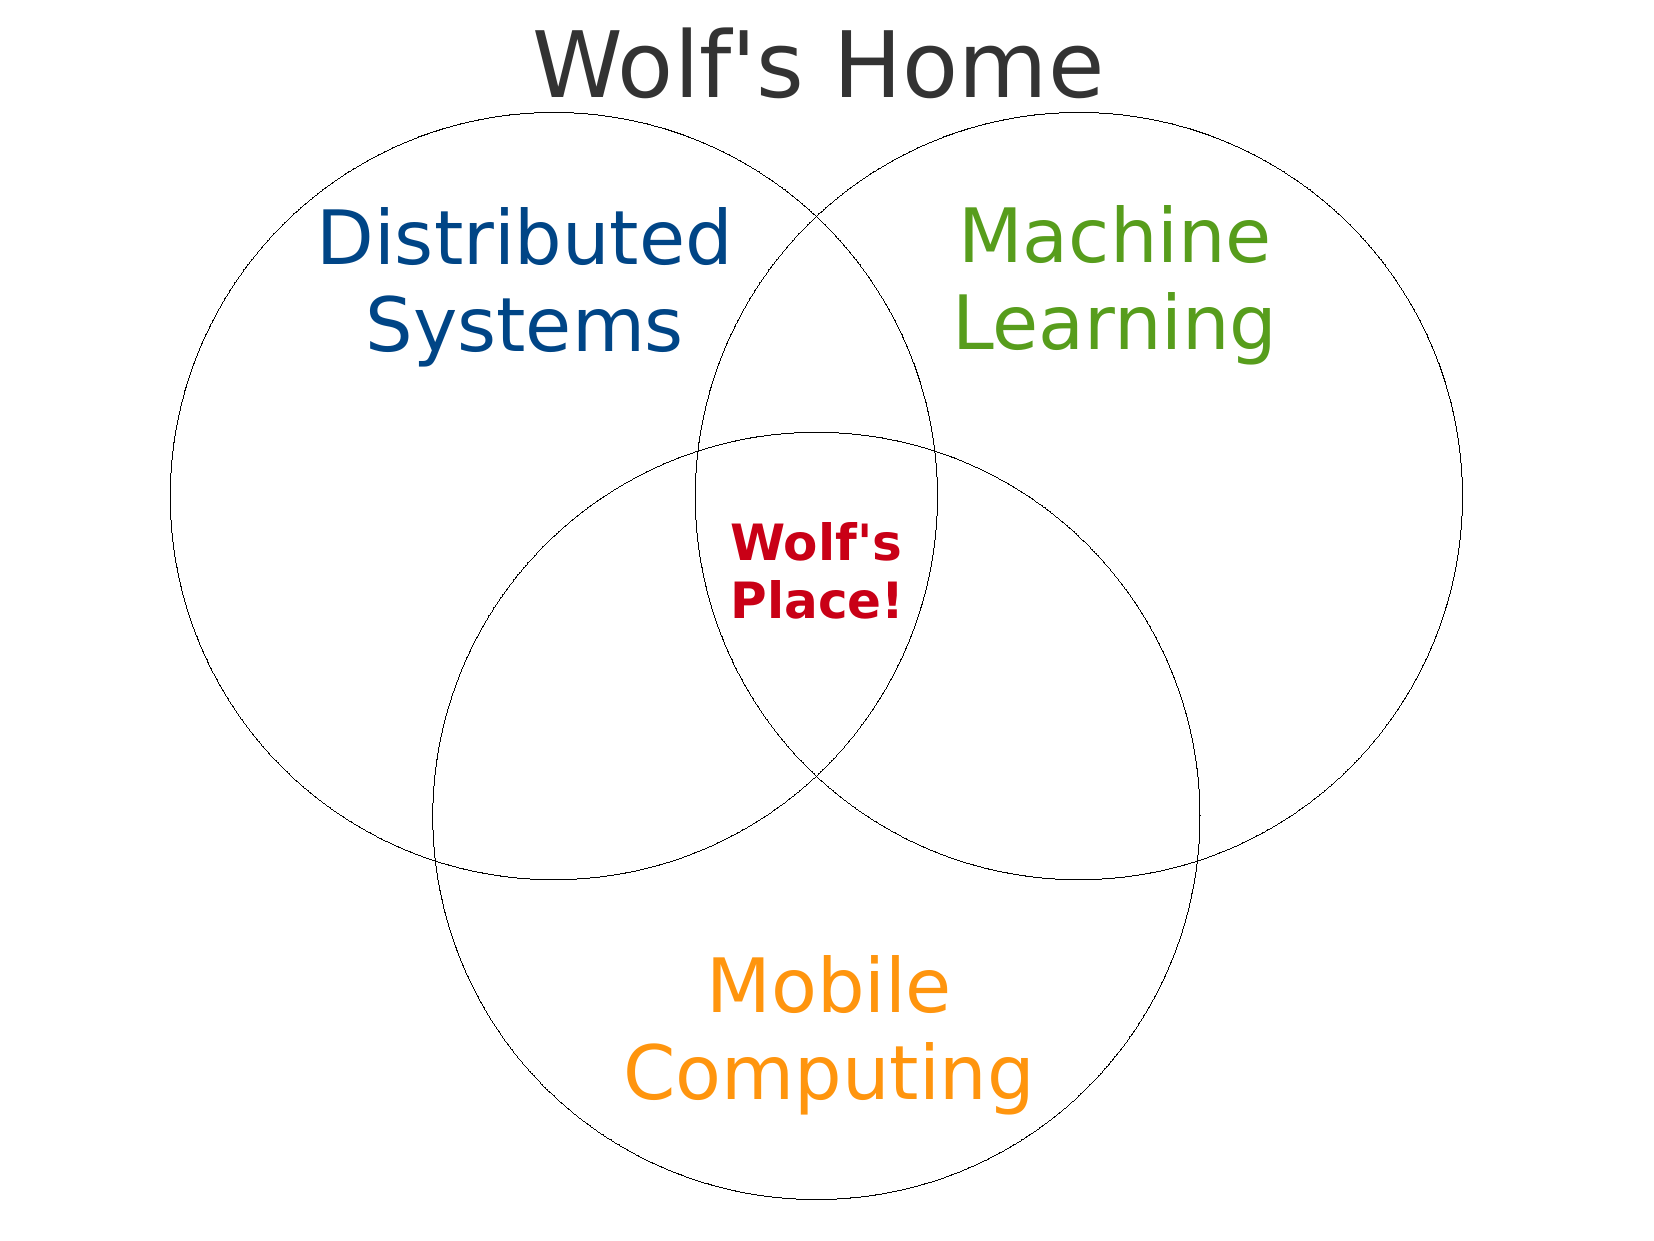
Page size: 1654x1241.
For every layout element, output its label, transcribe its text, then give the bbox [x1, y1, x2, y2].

text_box Machine Learning [937, 185, 1293, 376]
text_box Distributed Systems [300, 187, 751, 377]
title Wolf's Home [75, 0, 1564, 170]
text_box Wolf's Place! [715, 506, 920, 638]
text_box Mobile Computing [608, 935, 1051, 1126]
